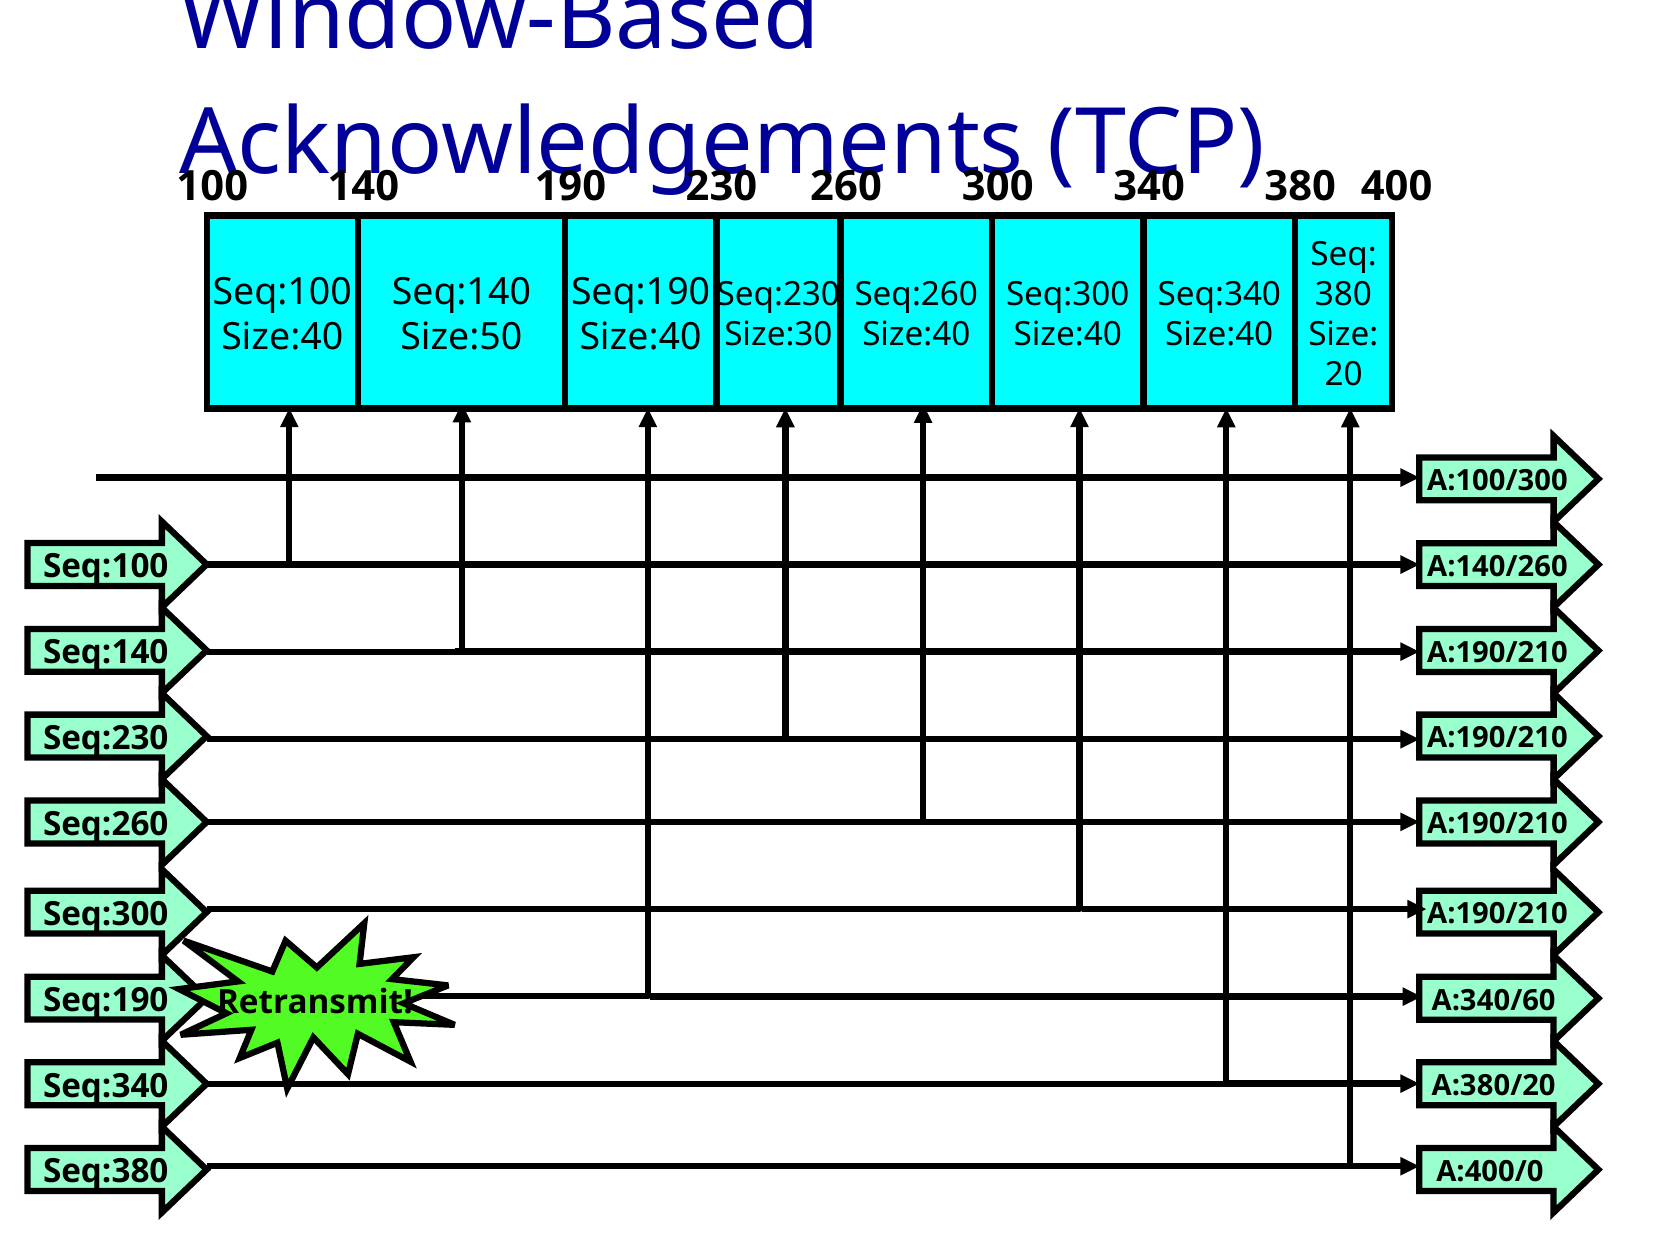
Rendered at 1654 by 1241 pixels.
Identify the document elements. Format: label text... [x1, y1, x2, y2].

text_box Seq:260 [27, 779, 207, 865]
text_box A:190/210 [1419, 779, 1599, 865]
text_box Seq:260 Size:40 [840, 215, 992, 409]
text_box A:100/300 [1419, 435, 1599, 522]
text_box Retransmit! [179, 923, 455, 1089]
text_box A:190/210 [1419, 607, 1599, 694]
text_box A:400/0 [1419, 1126, 1599, 1213]
text_box A:380/20 [1419, 1040, 1599, 1127]
text_box 190 [482, 151, 633, 217]
text_box Seq:300 Size:40 [992, 215, 1143, 409]
title Window-Based Acknowledgements (TCP) [179, 0, 1475, 178]
text_box Seq:230 Size:30 [716, 217, 840, 409]
text_box A:190/210 [1419, 694, 1599, 779]
text_box A:190/210 [1419, 869, 1599, 955]
text_box Seq:340 Size:40 [1143, 215, 1295, 409]
text_box 400 [1308, 151, 1486, 217]
text_box 140 [275, 151, 452, 217]
text_box Seq:230 [27, 694, 207, 779]
text_box Seq:140 Size:50 [358, 215, 565, 409]
text_box 230 [633, 151, 757, 217]
text_box Seq:100 Size:40 [206, 215, 358, 409]
text_box Seq:340 [27, 1040, 207, 1126]
text_box Seq:300 [27, 869, 207, 955]
text_box Seq:380 [27, 1126, 207, 1213]
text_box Seq:140 [27, 607, 207, 694]
text_box 100 [124, 151, 275, 217]
text_box 380 [1295, 187, 1304, 196]
text_box 300 [909, 151, 1061, 217]
text_box Seq: 380 Size: 20 [1295, 215, 1392, 409]
text_box A:140/260 [1419, 521, 1599, 607]
text_box Seq:190 Size:40 [565, 217, 716, 409]
text_box 340 [1061, 151, 1212, 217]
text_box Seq:190 [27, 955, 203, 1040]
text_box 260 [757, 151, 909, 217]
text_box Seq:100 [27, 521, 207, 607]
text_box A:340/60 [1419, 955, 1599, 1041]
text_box 380 [1212, 151, 1308, 217]
